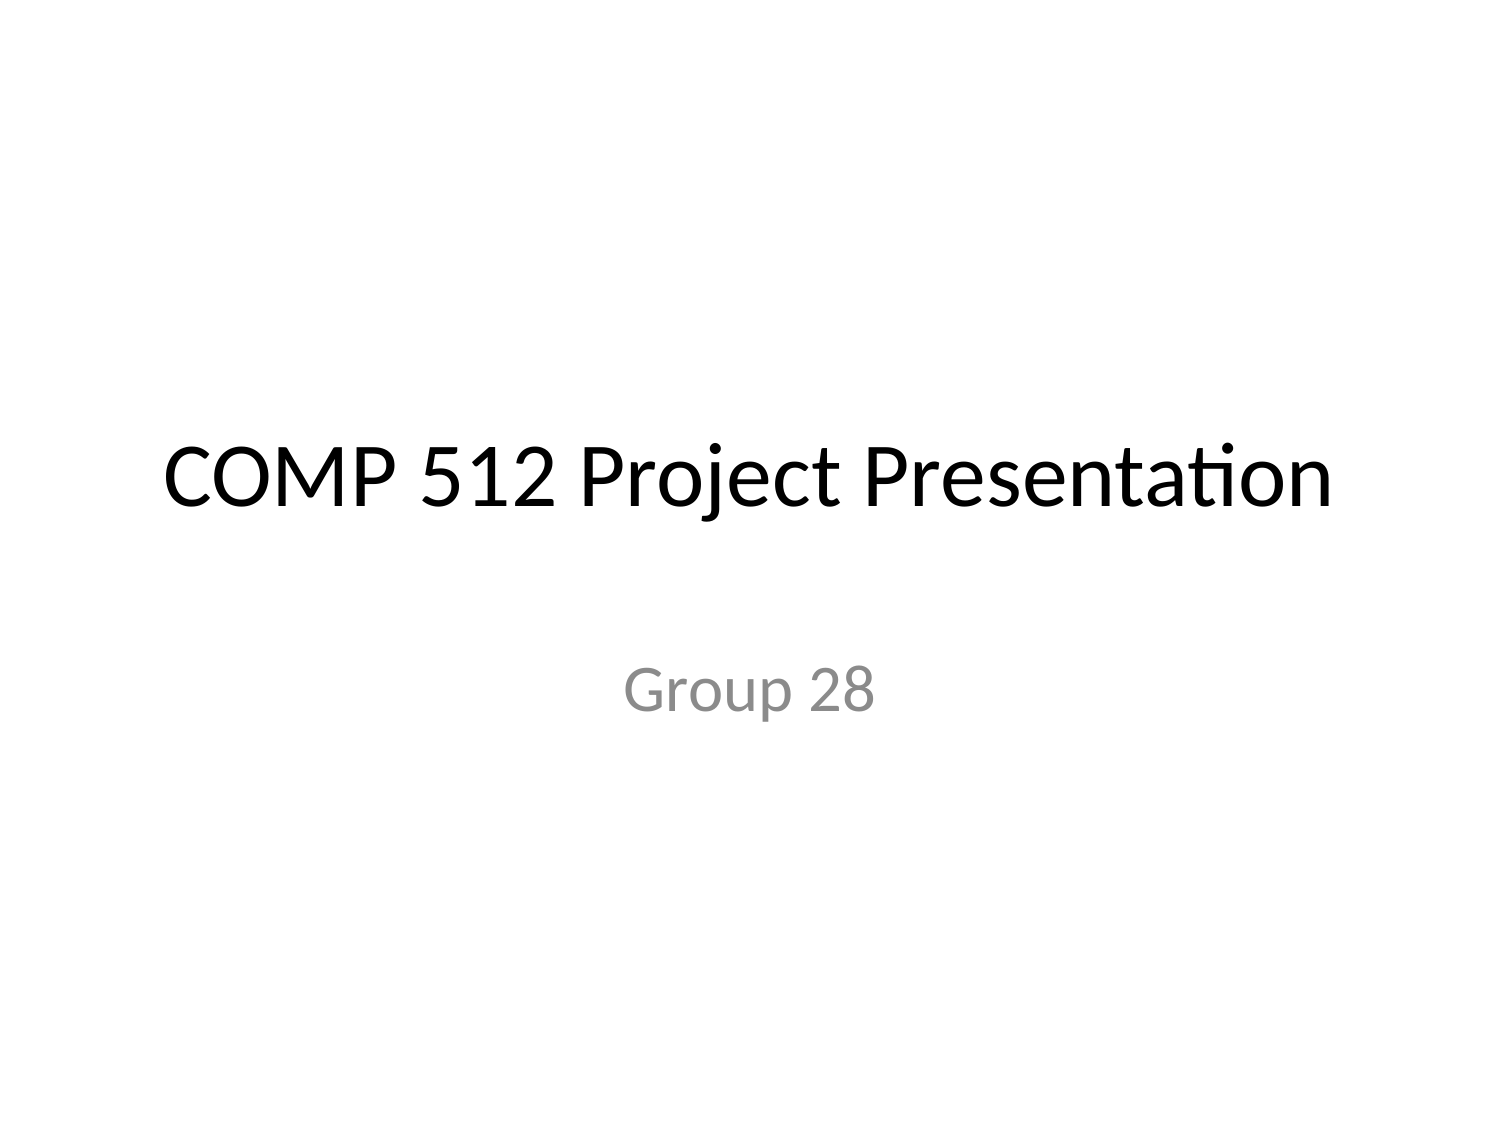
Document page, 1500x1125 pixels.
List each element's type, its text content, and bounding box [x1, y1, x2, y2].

title COMP 512 Project Presentation [112, 349, 1388, 591]
subtitle Group 28 [225, 637, 1275, 925]
